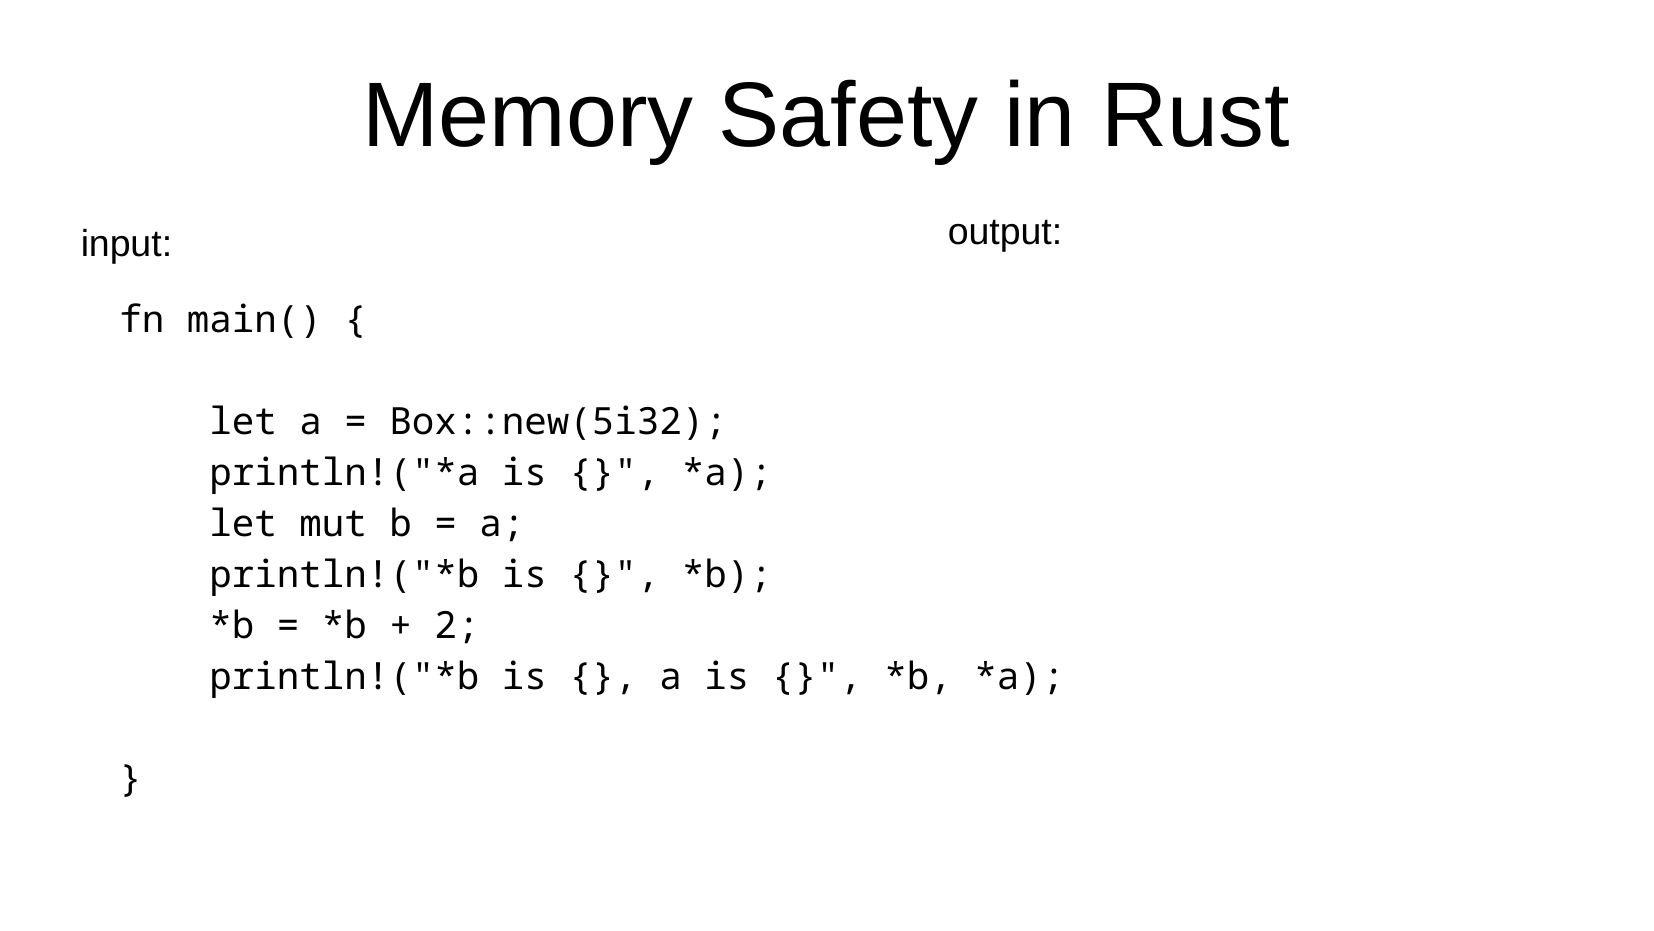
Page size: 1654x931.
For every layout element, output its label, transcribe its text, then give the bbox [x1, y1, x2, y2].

text_box input: [66, 215, 232, 273]
title Memory Safety in Rust [82, 37, 1571, 193]
text_box fn main() { let a = Box::new(5i32); println!("*a is {}", *a); let mut b = a; println!("*b is {}", *b); *b = *b + 2; println!("*b is {}, a is {}", *b, *a); } [104, 285, 922, 715]
text_box output: [933, 203, 1099, 260]
